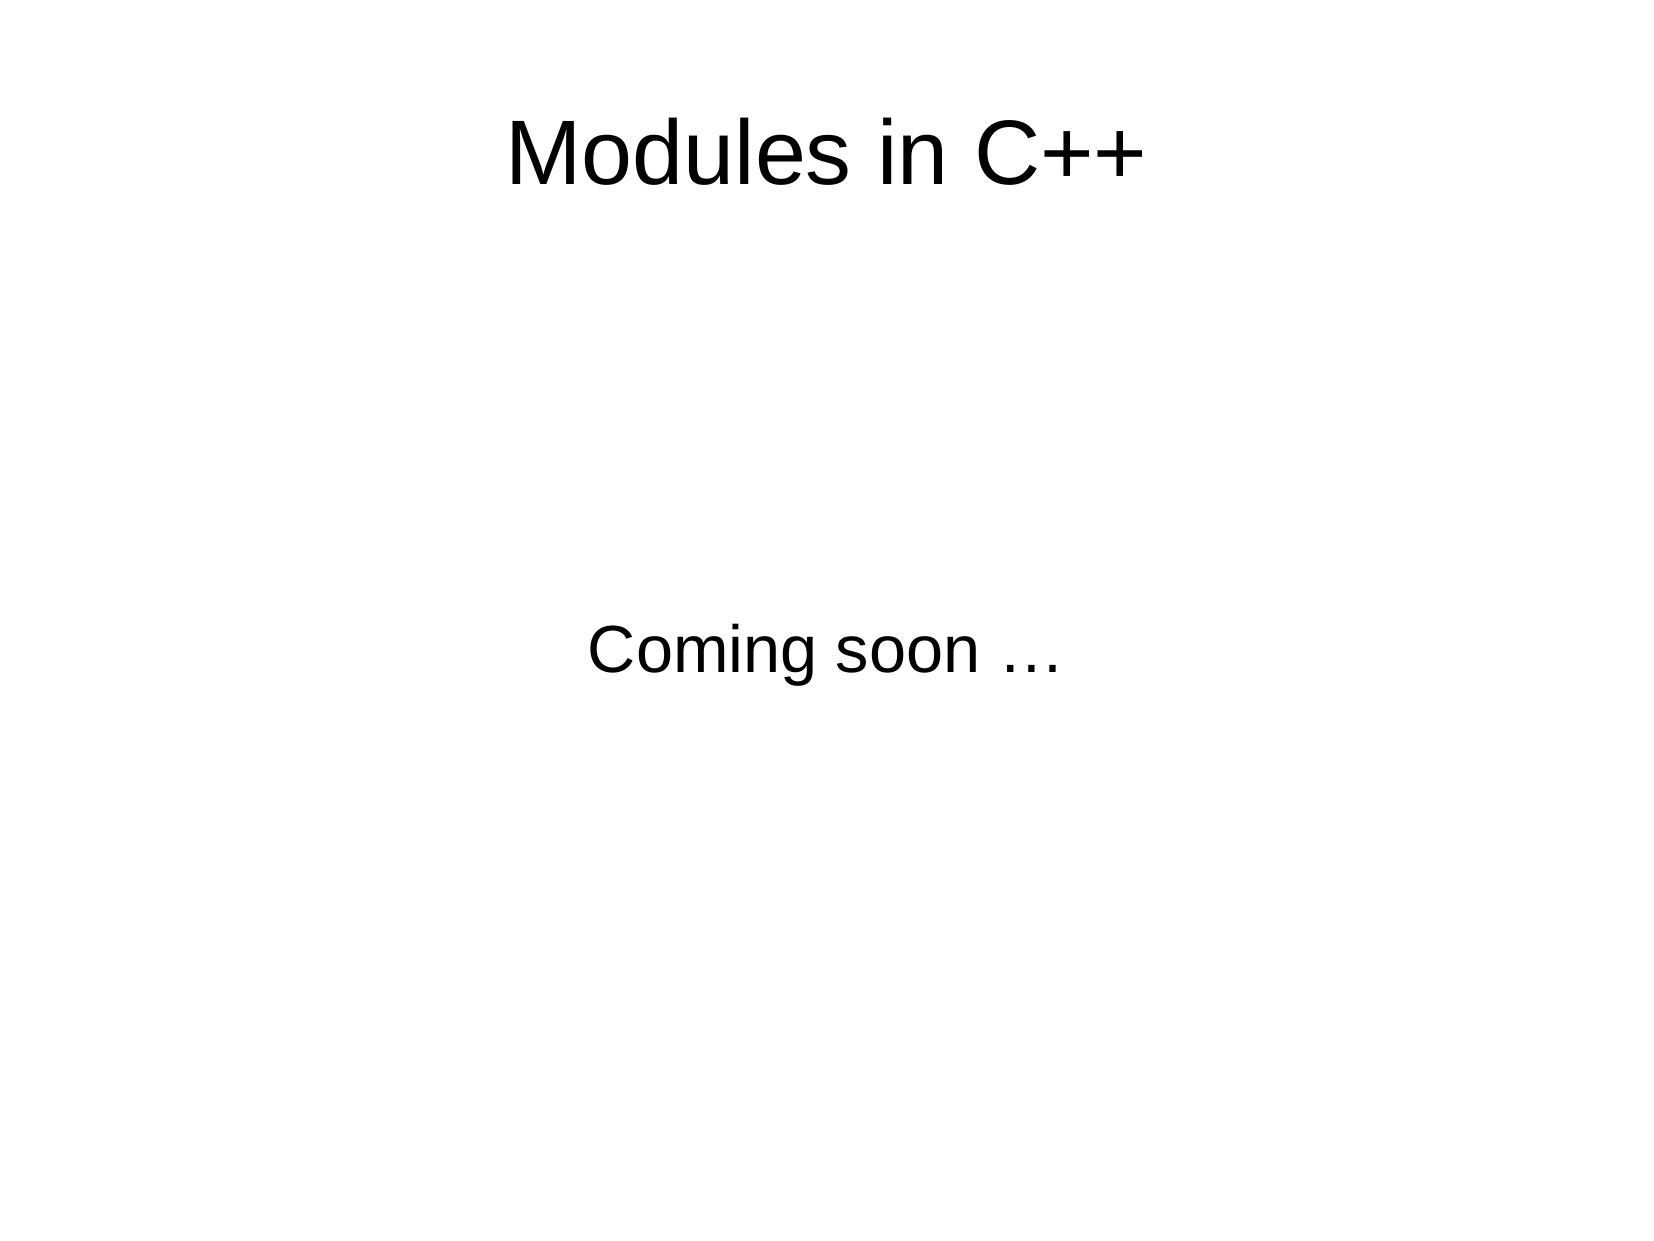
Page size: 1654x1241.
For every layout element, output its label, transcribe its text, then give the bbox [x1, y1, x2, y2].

subtitle Coming soon … [82, 290, 1571, 1010]
title Modules in C++ [82, 49, 1571, 257]
